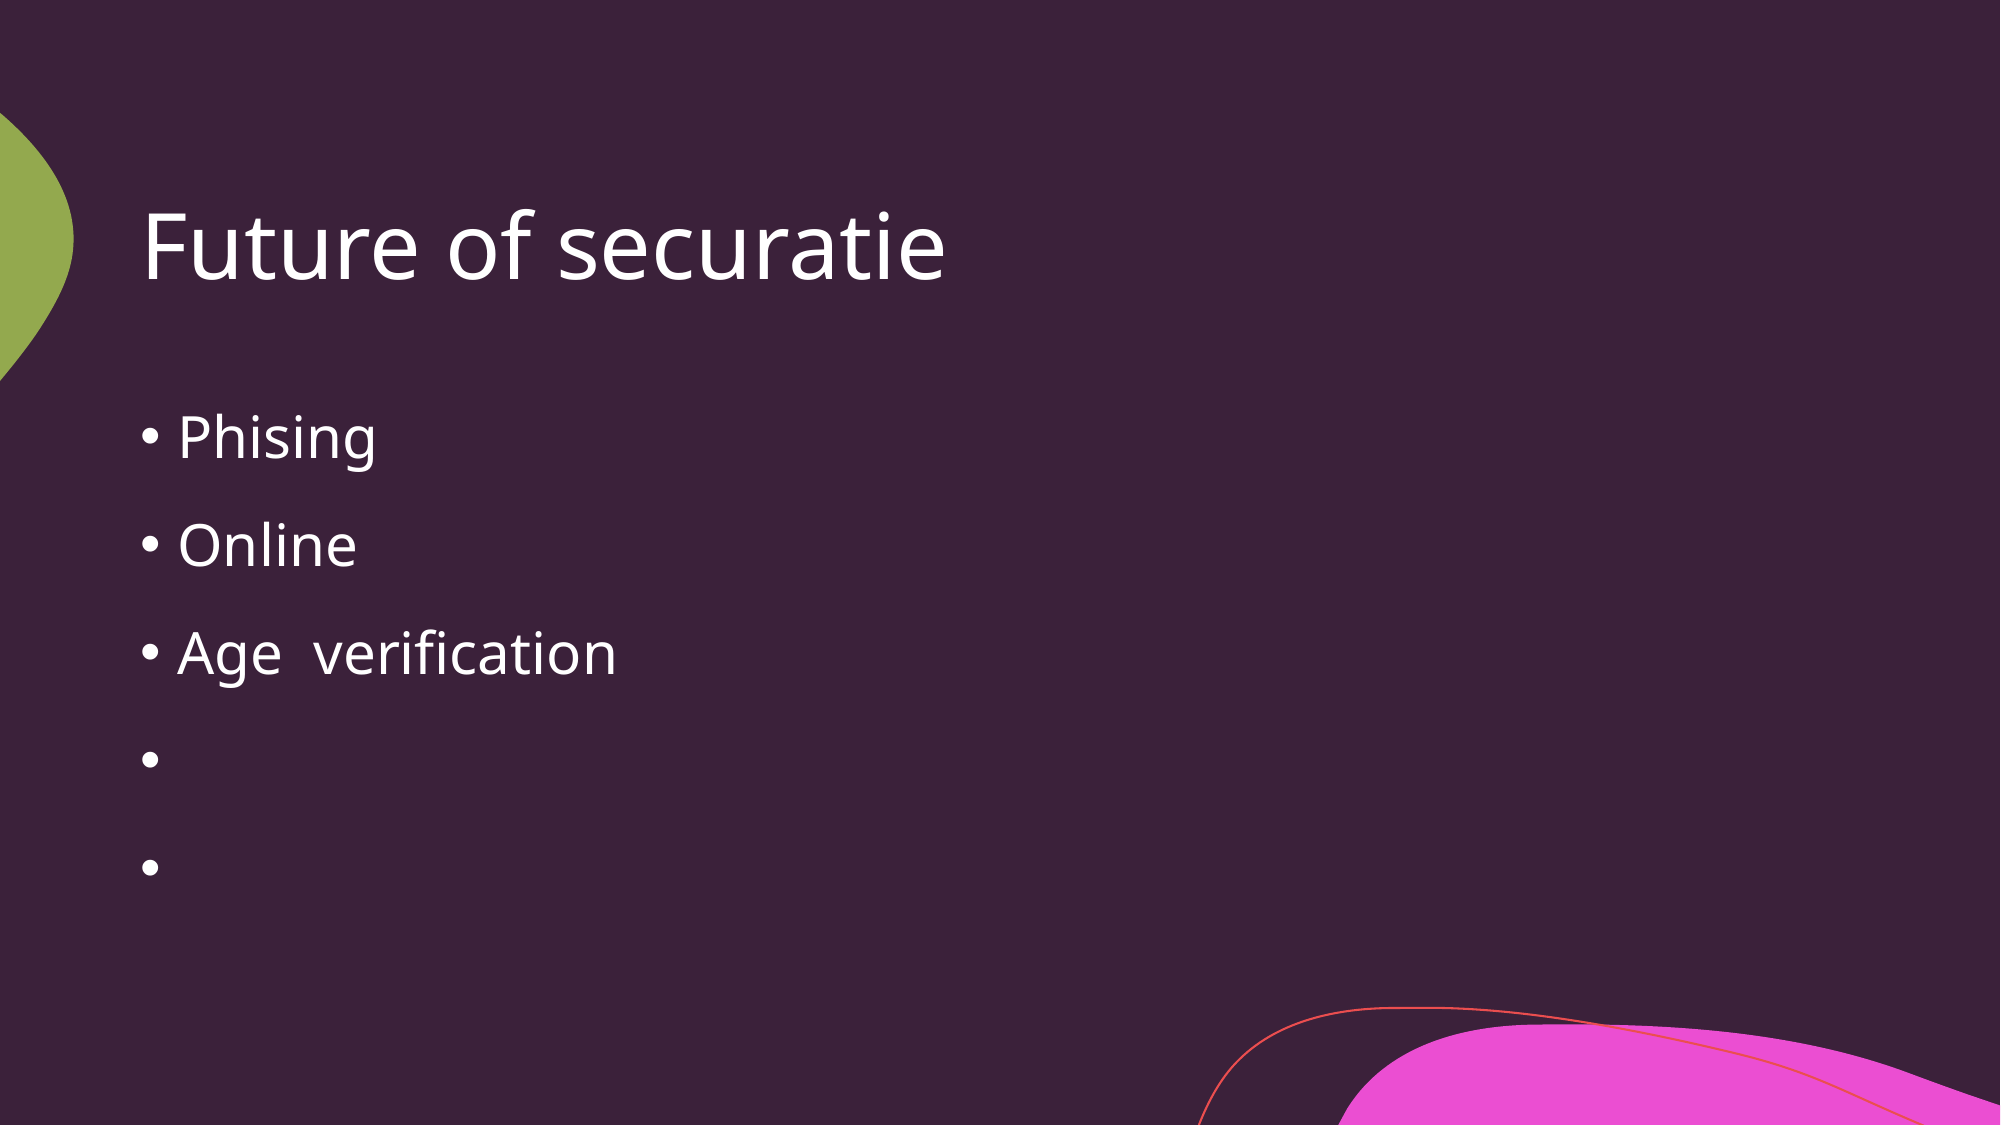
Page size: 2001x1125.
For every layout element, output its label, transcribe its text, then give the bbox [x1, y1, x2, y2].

title Future of securatie [125, 125, 1876, 375]
list Phising Online Age verification [125, 375, 1876, 1002]
